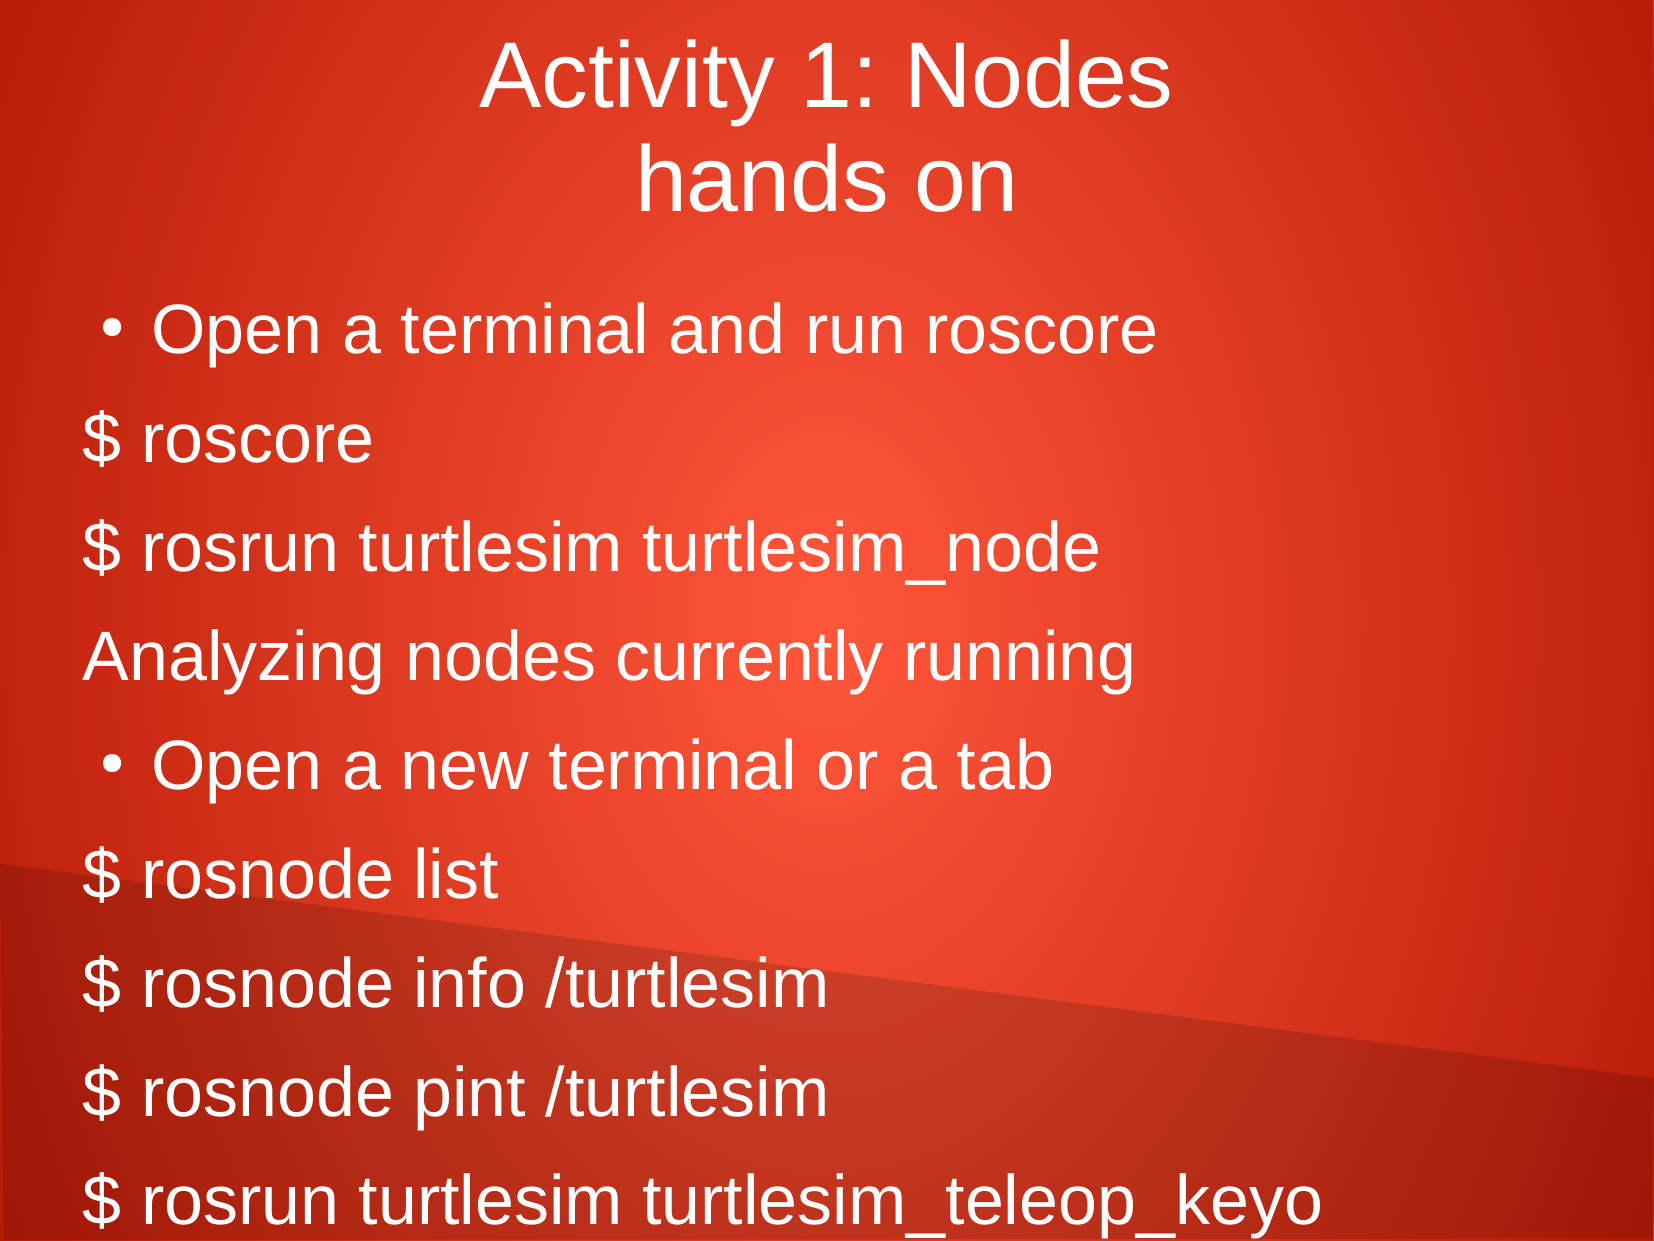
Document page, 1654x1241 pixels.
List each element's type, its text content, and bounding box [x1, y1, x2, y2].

list Open a terminal and run roscore $ roscore $ rosrun turtlesim turtlesim_node Analyzing nodes currently running Open a new terminal or a tab $ rosnode list $ rosnode info /turtlesim $ rosnode pint /turtlesim $ rosrun turtlesim turtlesim_teleop_keyo [82, 290, 1538, 1241]
title Activity 1: Nodes hands on [389, 22, 1264, 232]
